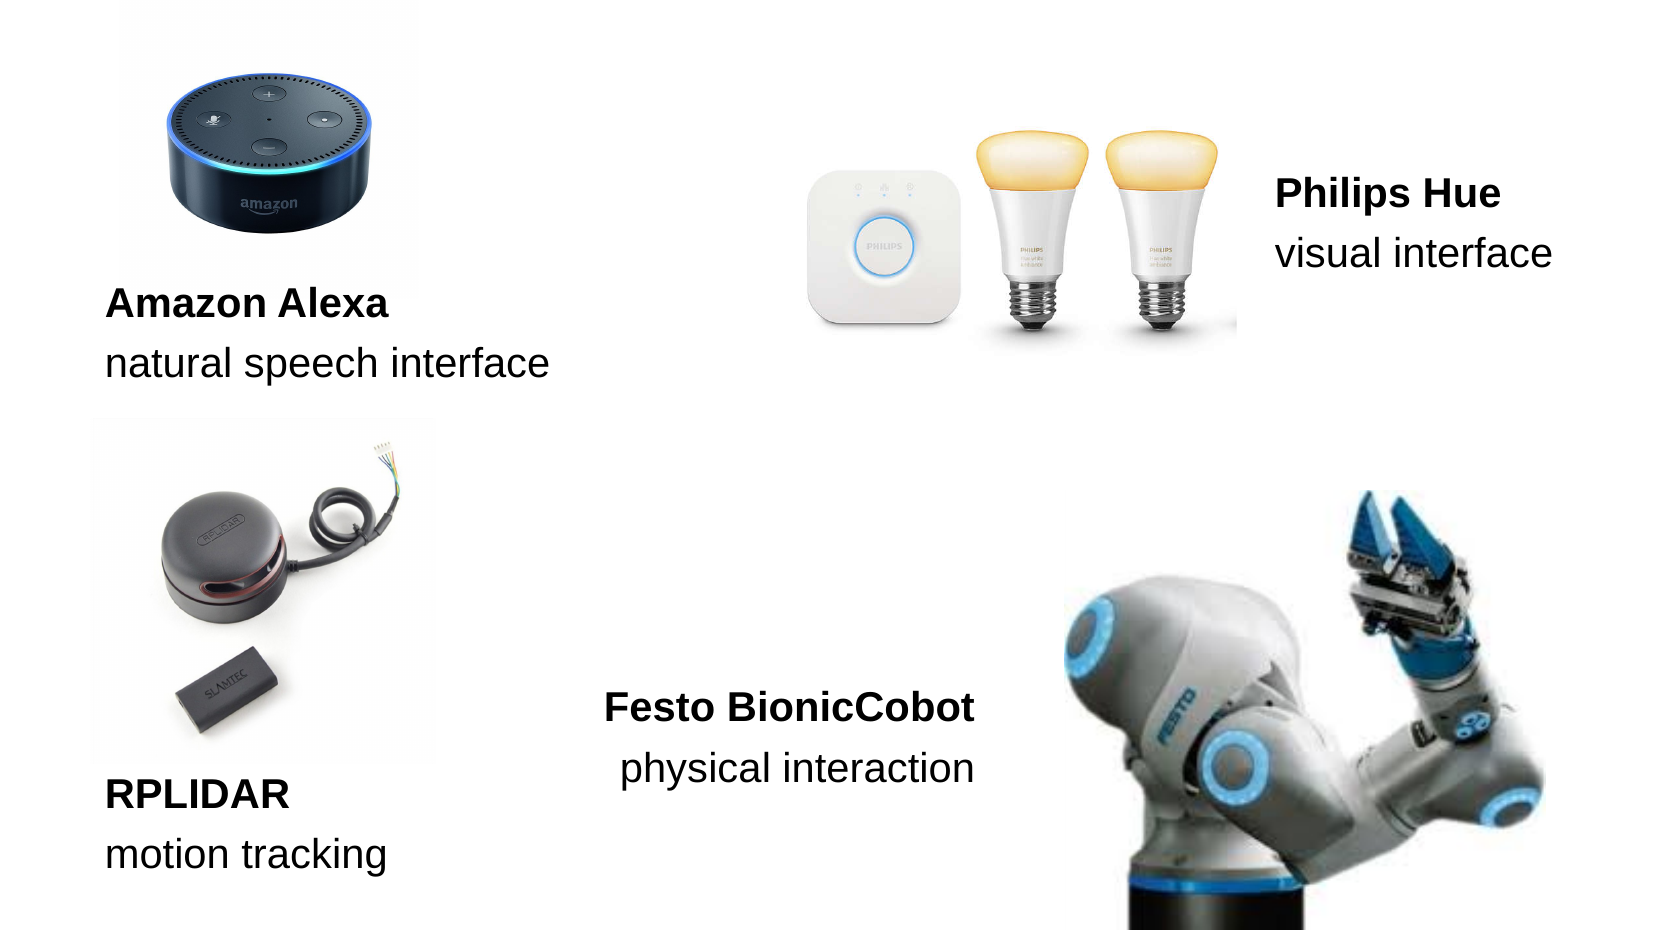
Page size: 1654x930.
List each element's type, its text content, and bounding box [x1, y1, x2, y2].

text_box Philips Hue visual interface [1260, 161, 1653, 284]
picture [90, 418, 436, 763]
text_box RPLIDAR motion tracking [90, 763, 510, 886]
text_box Amazon Alexa natural speech interface [90, 248, 616, 418]
picture [119, 0, 419, 248]
picture [675, 0, 1546, 930]
text_box Festo BionicCobot physical interaction [525, 660, 991, 815]
